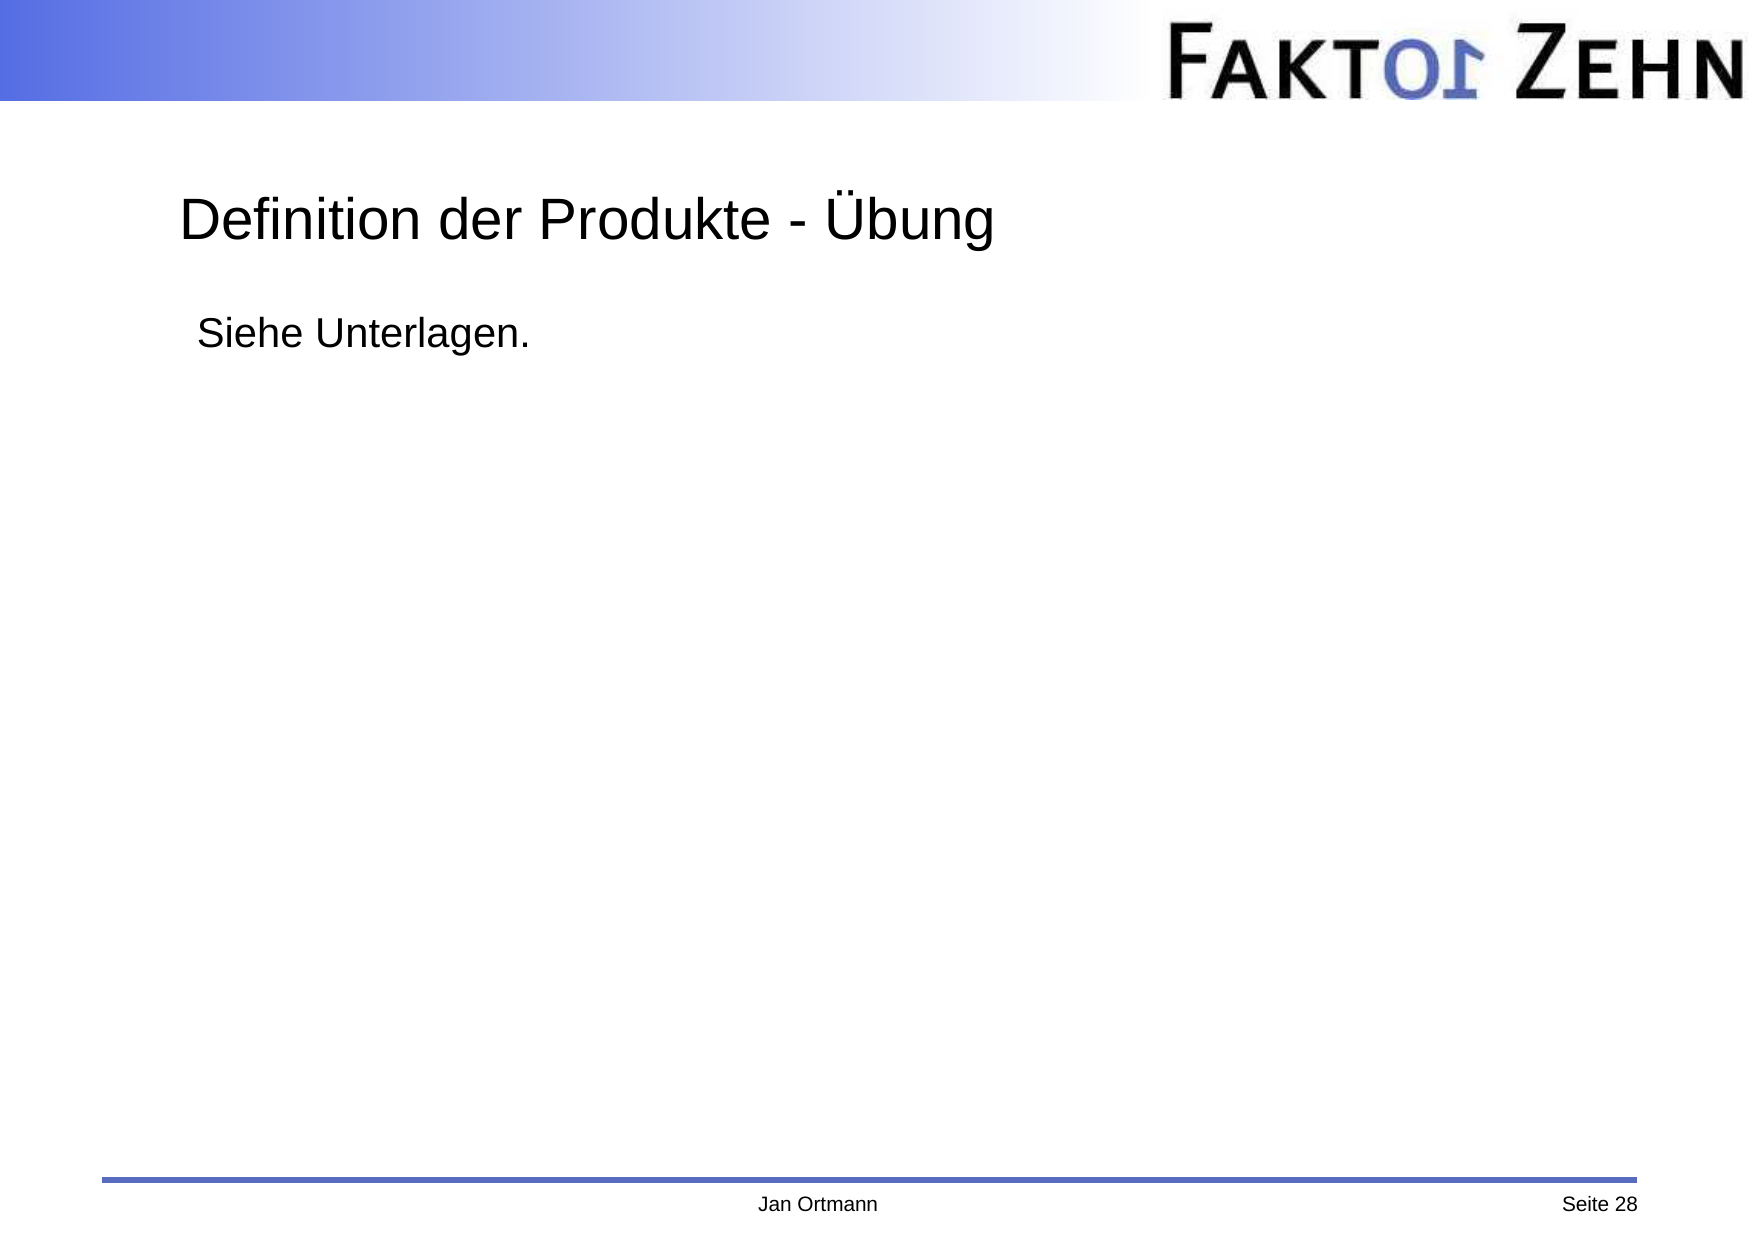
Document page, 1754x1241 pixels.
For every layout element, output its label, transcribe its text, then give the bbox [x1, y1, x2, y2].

picture [1162, 7, 1752, 100]
list Siehe Unterlagen. [179, 310, 1576, 1078]
title Definition der Produkte - Übung [179, 142, 1576, 296]
